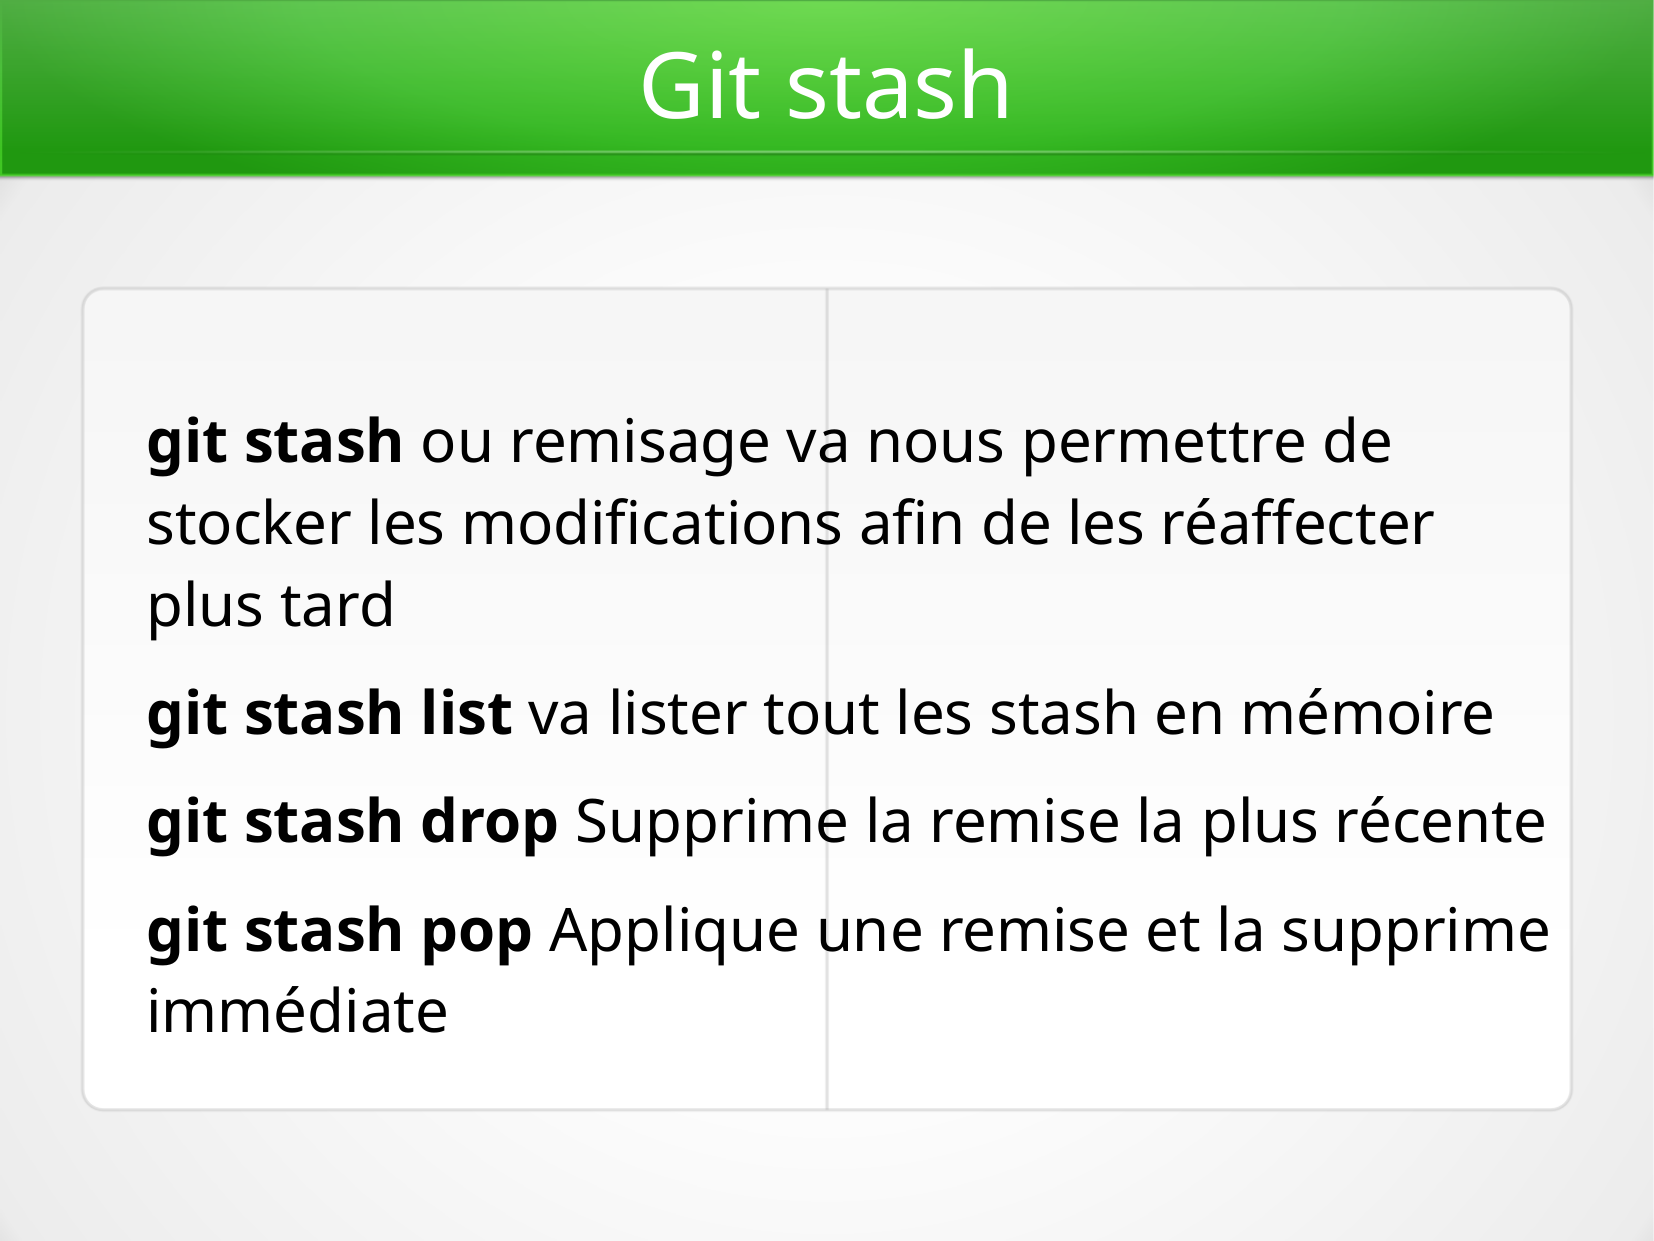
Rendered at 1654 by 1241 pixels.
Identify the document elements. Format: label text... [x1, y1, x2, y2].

picture [0, 0, 1654, 1241]
list git stash ou remisage va nous permettre de stocker les modifications afin de les réaffecter plus tard git stash list va lister tout les stash en mémoire git stash drop Supprime la remise la plus récente git stash pop Applique une remise et la supprime immédiate [82, 290, 1560, 1111]
title Git stash [82, 11, 1571, 154]
